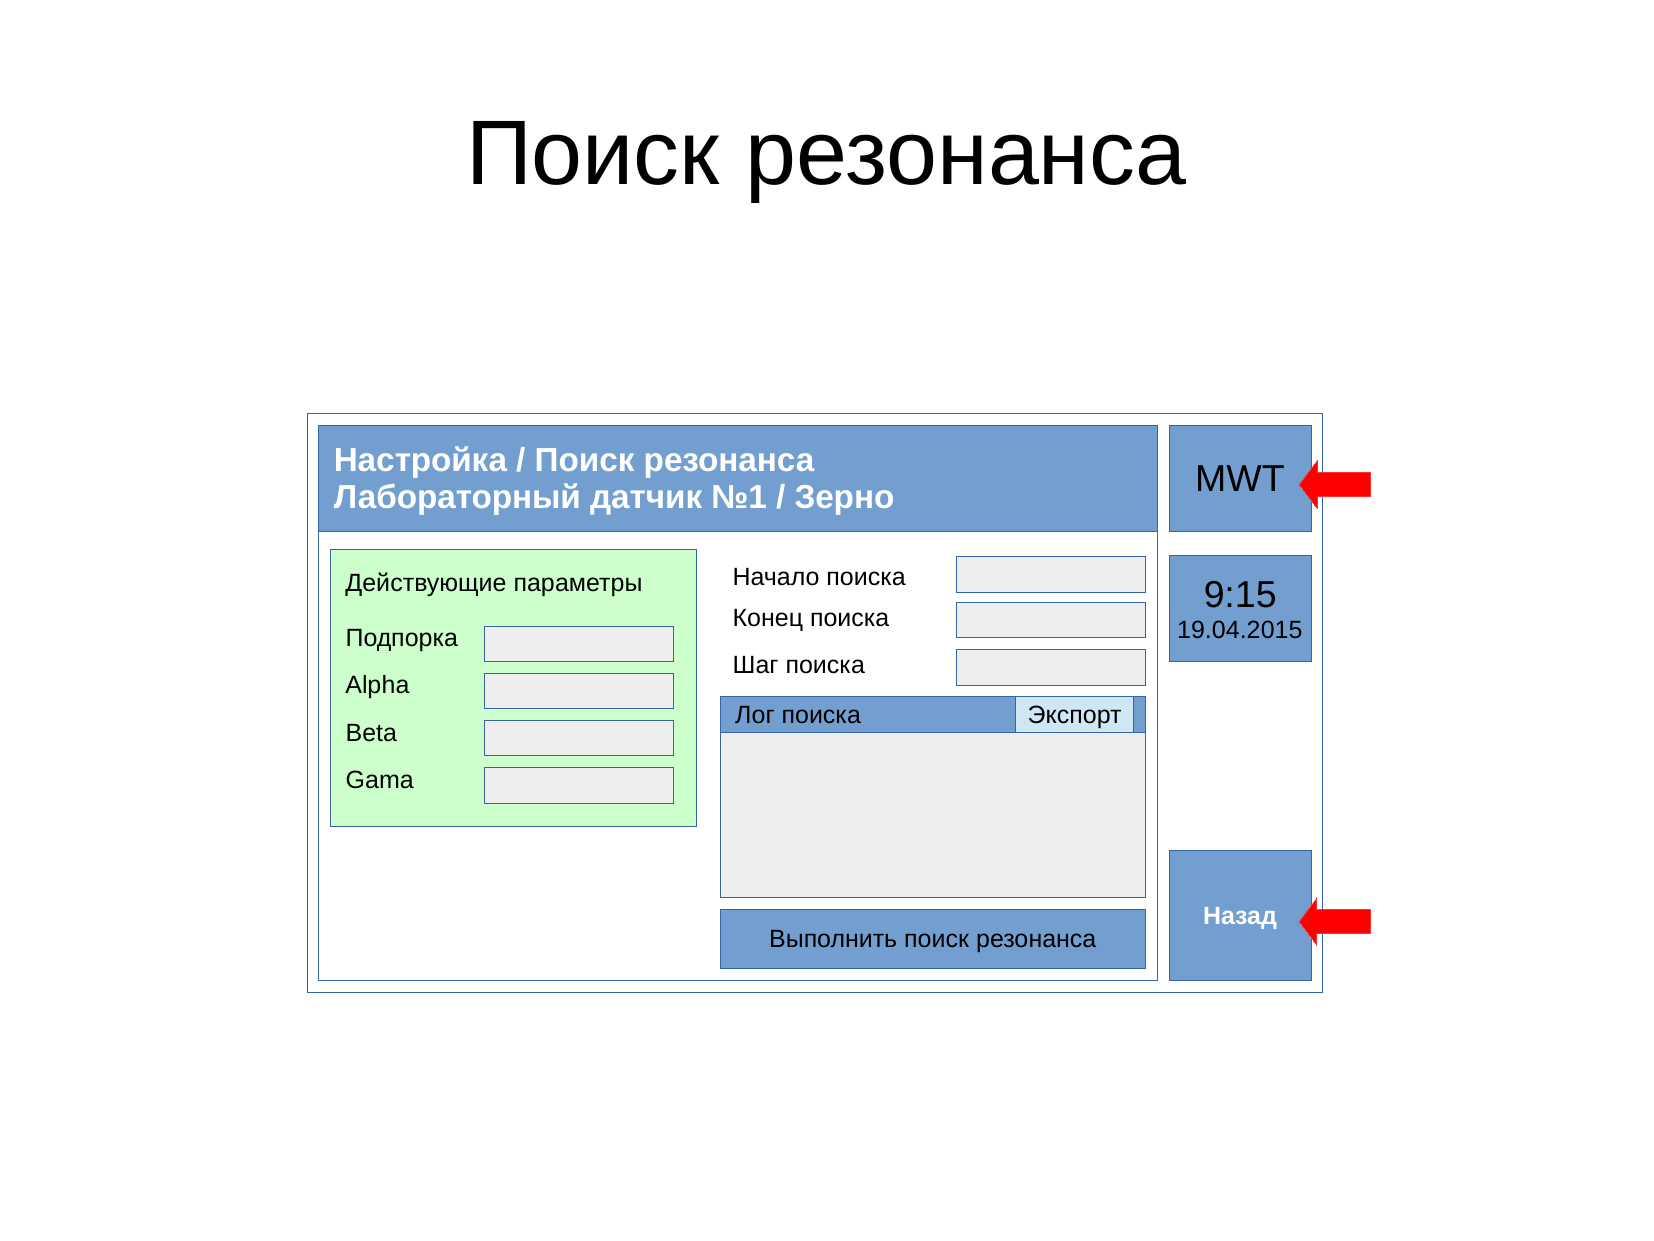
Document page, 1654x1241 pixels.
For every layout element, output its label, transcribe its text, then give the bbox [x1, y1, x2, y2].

title Поиск резонанса [82, 49, 1571, 257]
text_box Экспорт [1015, 696, 1134, 733]
text_box Шаг поиска [717, 643, 881, 687]
text_box Назад [1169, 850, 1312, 981]
text_box Gama [330, 758, 429, 801]
text_box [307, 413, 1371, 993]
text_box Настройка / Поиск резонанса Лабораторный датчик №1 / Зерно [318, 425, 1158, 532]
text_box Alpha [330, 663, 425, 707]
text_box Начало поиска [717, 555, 922, 598]
text_box Подпорка [330, 616, 474, 660]
text_box Лог поиска [1134, 696, 1146, 733]
text_box Конец поиска [717, 596, 905, 640]
text_box Beta [330, 710, 413, 754]
text_box MWT [1169, 425, 1312, 532]
text_box Лог поиска [720, 696, 1015, 733]
text_box 9:15 19.04.2015 [1169, 555, 1312, 662]
text_box Выполнить поиск резонанса [720, 909, 1146, 969]
text_box Действующие параметры [330, 561, 717, 604]
